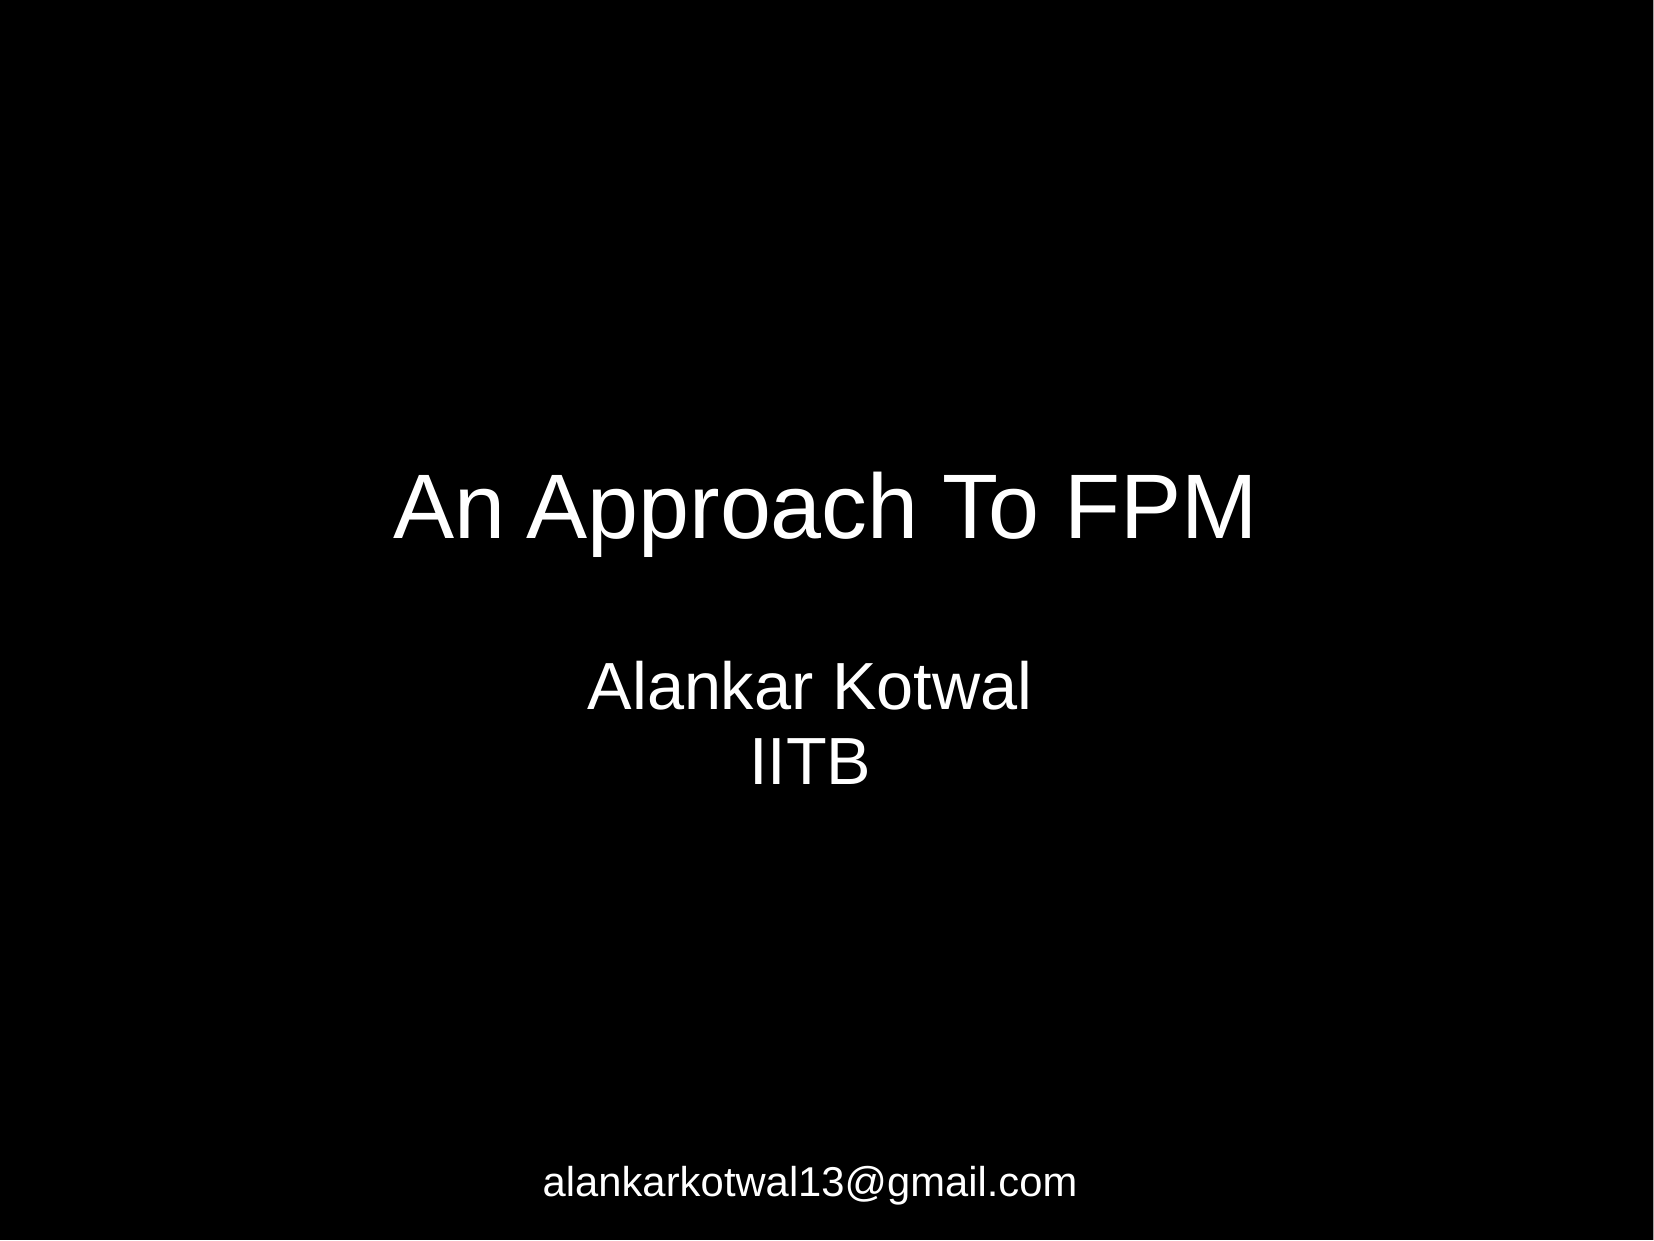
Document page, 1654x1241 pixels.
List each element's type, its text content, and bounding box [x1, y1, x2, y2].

subtitle Alankar Kotwal IITB [82, 644, 1538, 804]
title An Approach To FPM [82, 403, 1571, 611]
text_box alankarkotwal13@gmail.com [82, 1146, 1538, 1217]
